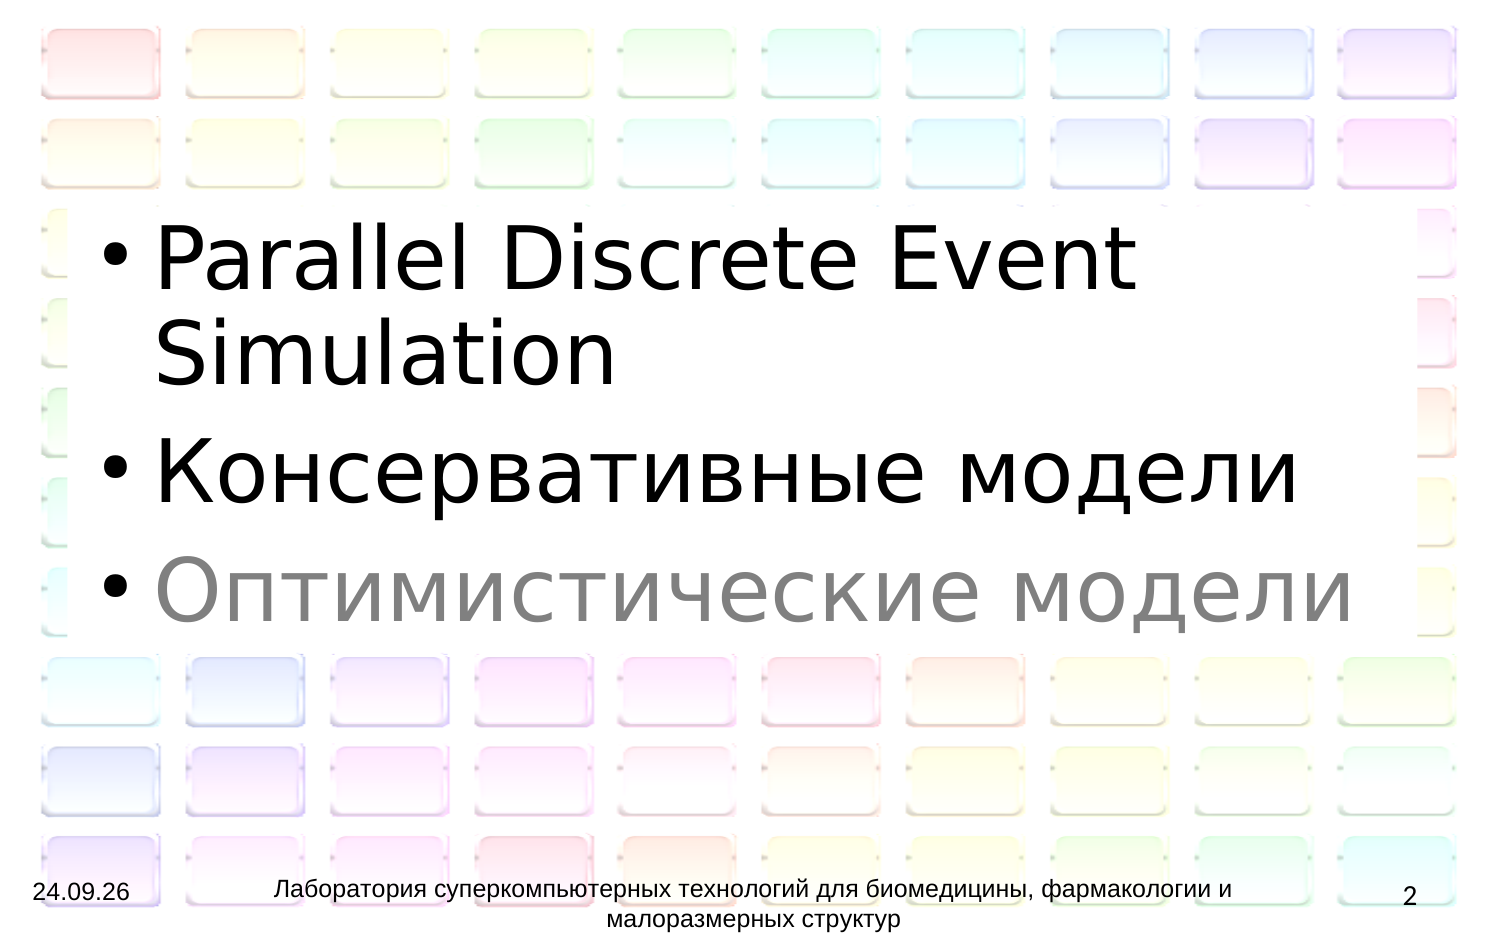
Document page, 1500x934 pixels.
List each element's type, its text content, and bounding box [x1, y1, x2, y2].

text_box Лаборатория суперкомпьютерных технологий для биомедицины, фармакологии и малоразмерных структур [171, 864, 1338, 915]
text_box <номер> [1387, 868, 1473, 918]
text_box 14.04.14 [17, 868, 184, 918]
list Parallel Discrete Event Simulation Консервативные модели Оптимистические модели [67, 206, 1418, 649]
picture [0, 0, 1500, 934]
